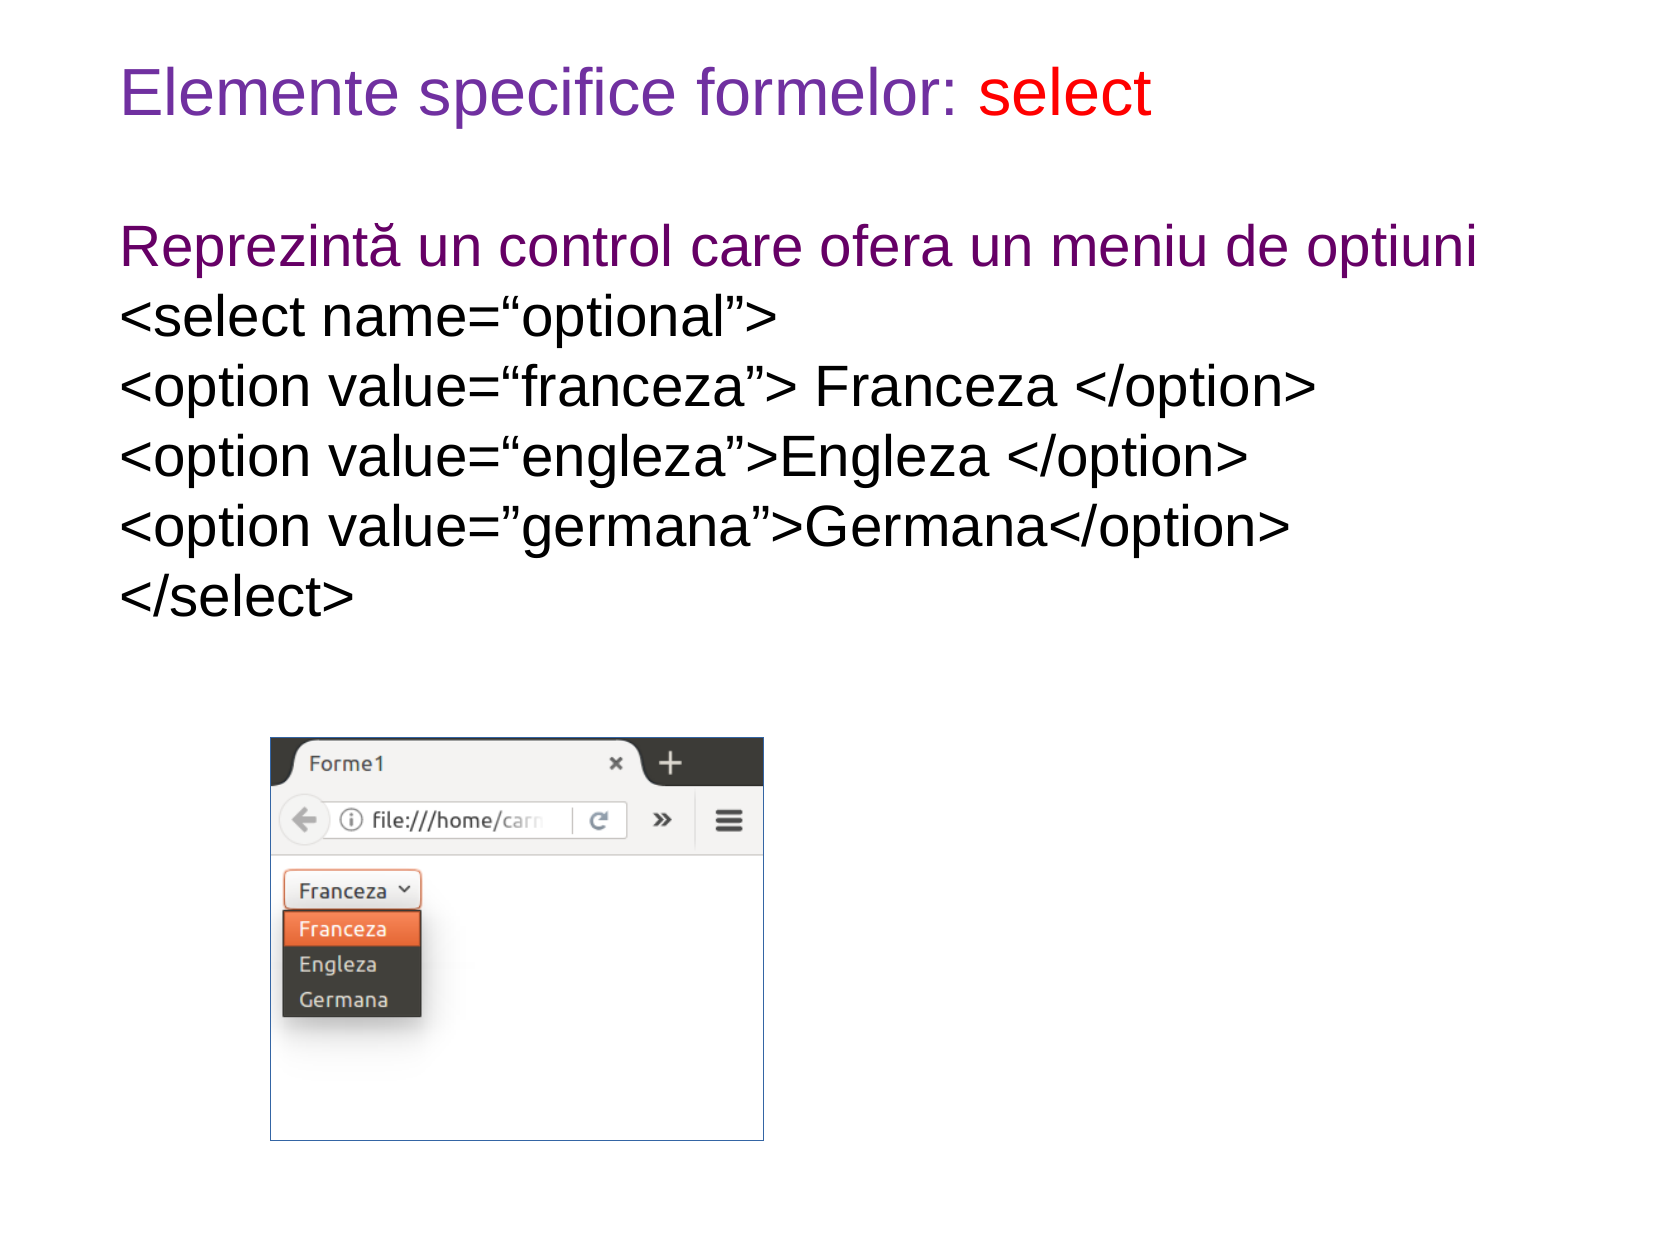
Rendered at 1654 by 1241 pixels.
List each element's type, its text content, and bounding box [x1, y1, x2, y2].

text_box Elemente specifice formelor: select Reprezintă un control care ofera un meniu de optiuni <select name=“optional”> <option value=“franceza”> Franceza </option> <option value=“engleza”>Engleza </option> <option value=”germana”>Germana</option> </select> [104, 41, 1496, 636]
picture [270, 737, 764, 1141]
